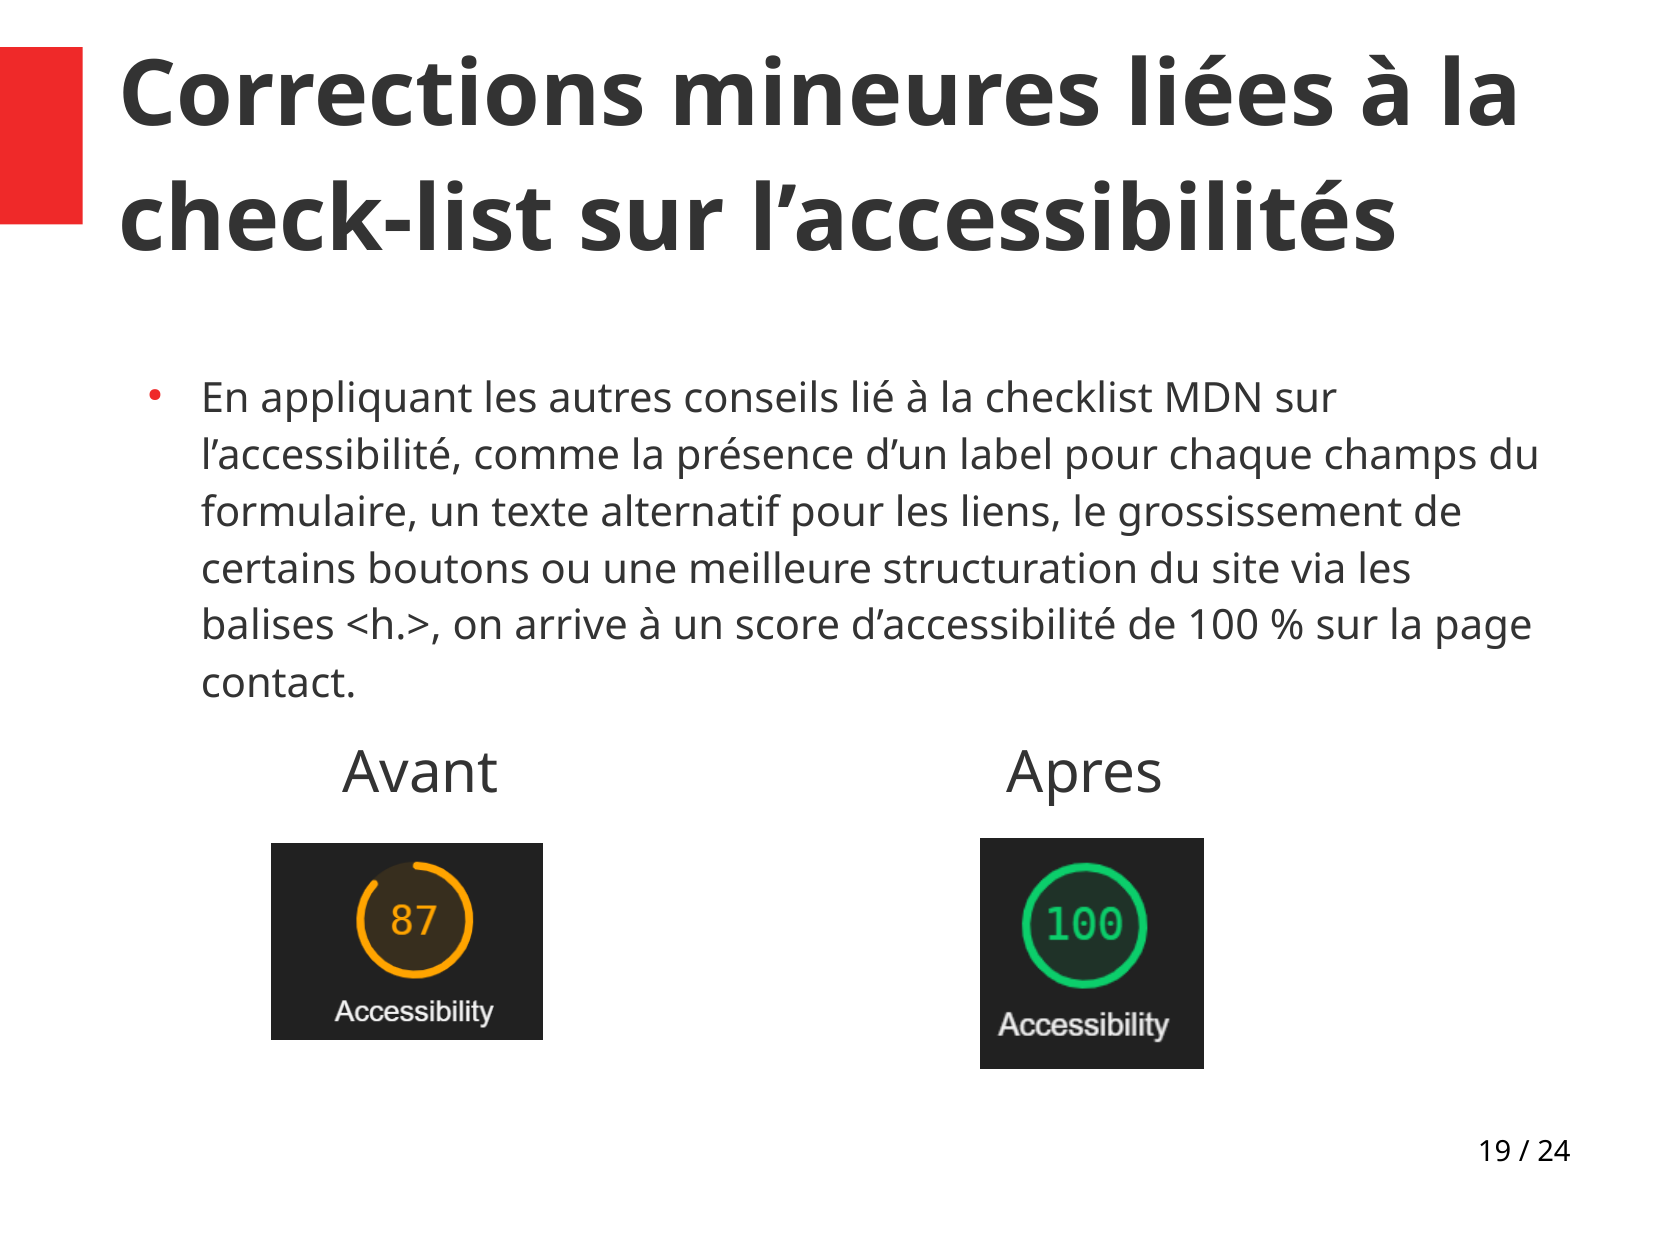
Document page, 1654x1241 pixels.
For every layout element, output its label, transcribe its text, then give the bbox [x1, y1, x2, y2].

list En appliquant les autres conseils lié à la checklist MDN sur l’accessibilité, comme la présence d’un label pour chaque champs du formulaire, un texte alternatif pour les liens, le grossissement de certains boutons ou une meilleure structuration du site via les balises <h.>, on arrive à un score d’accessibilité de 100 % sur la page contact. Avant Apres [129, 367, 1548, 1087]
picture [271, 843, 543, 1040]
picture [980, 838, 1204, 1069]
title Corrections mineures liées à la check-list sur l’accessibilités [118, 27, 1571, 278]
